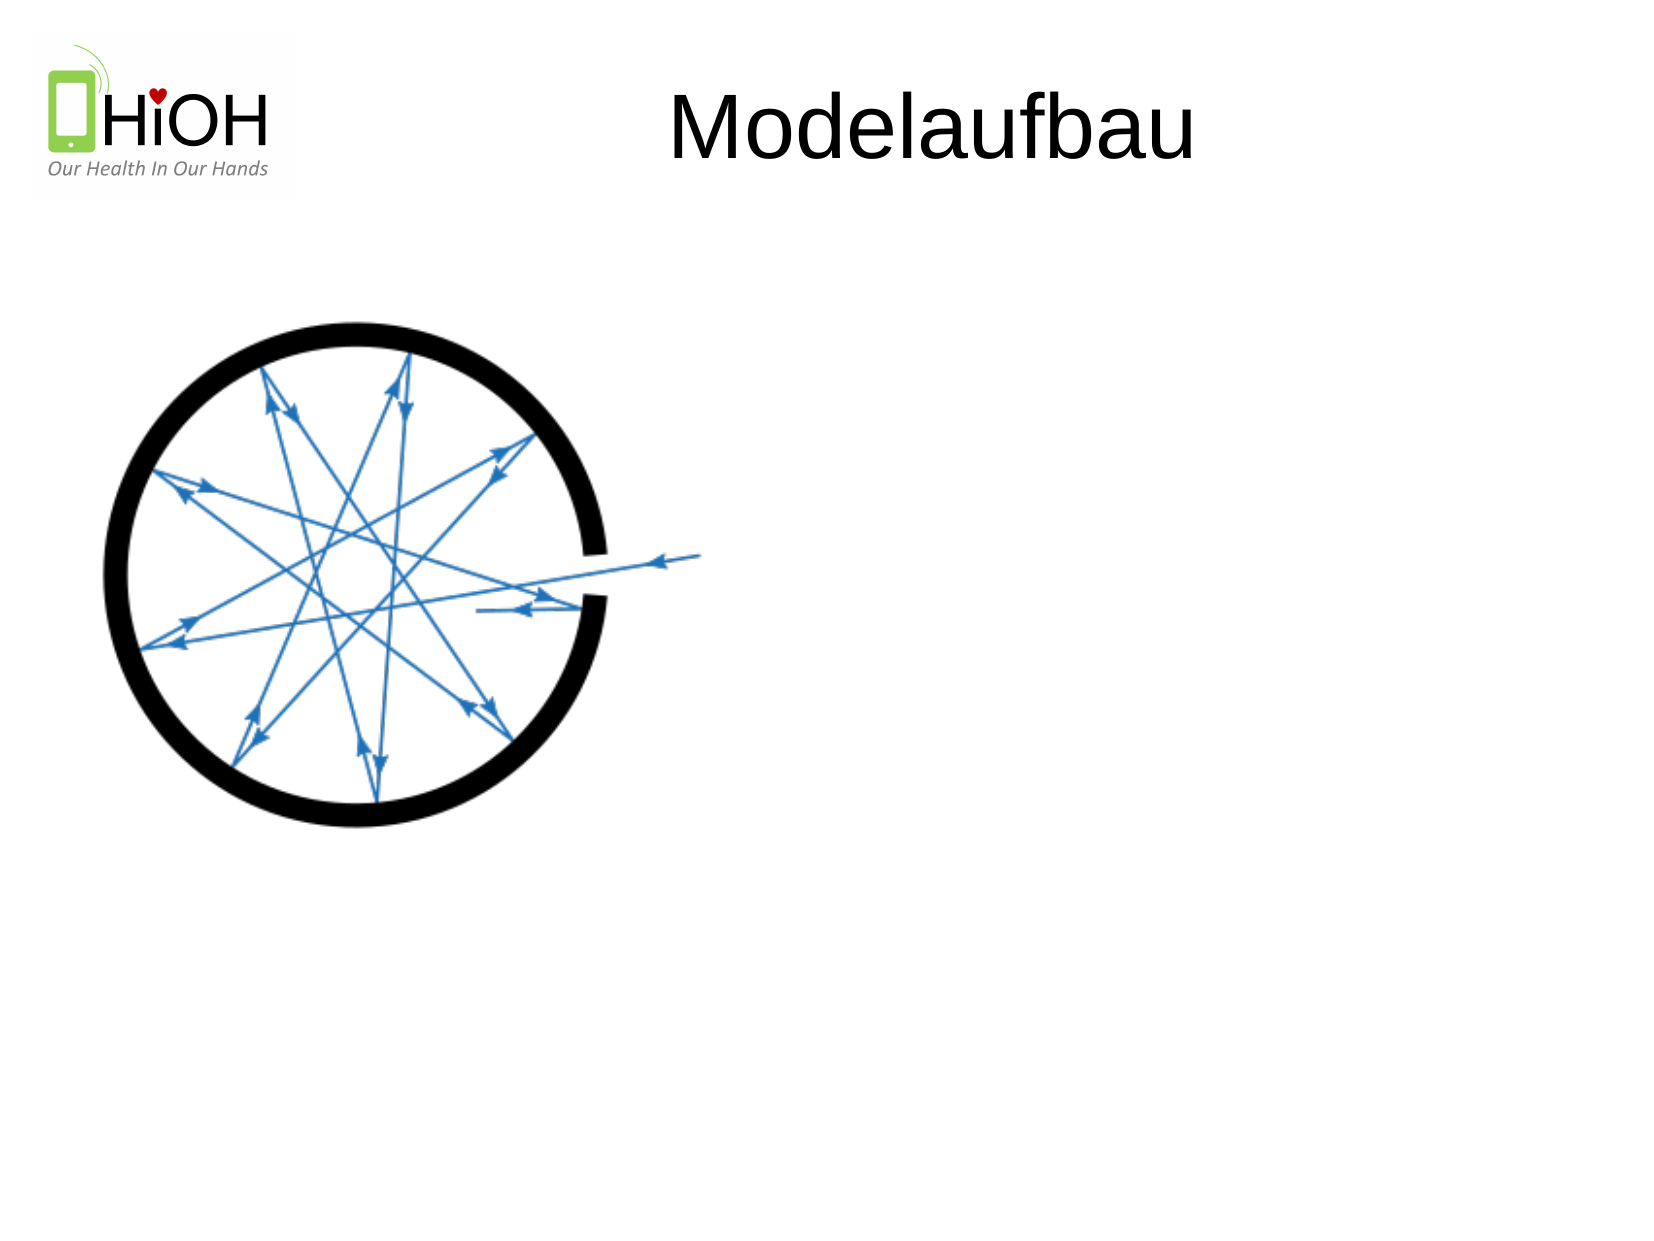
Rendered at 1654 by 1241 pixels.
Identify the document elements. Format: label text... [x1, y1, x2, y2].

picture [82, 295, 723, 856]
picture [31, 30, 296, 201]
title Modelaufbau [189, 23, 1654, 231]
